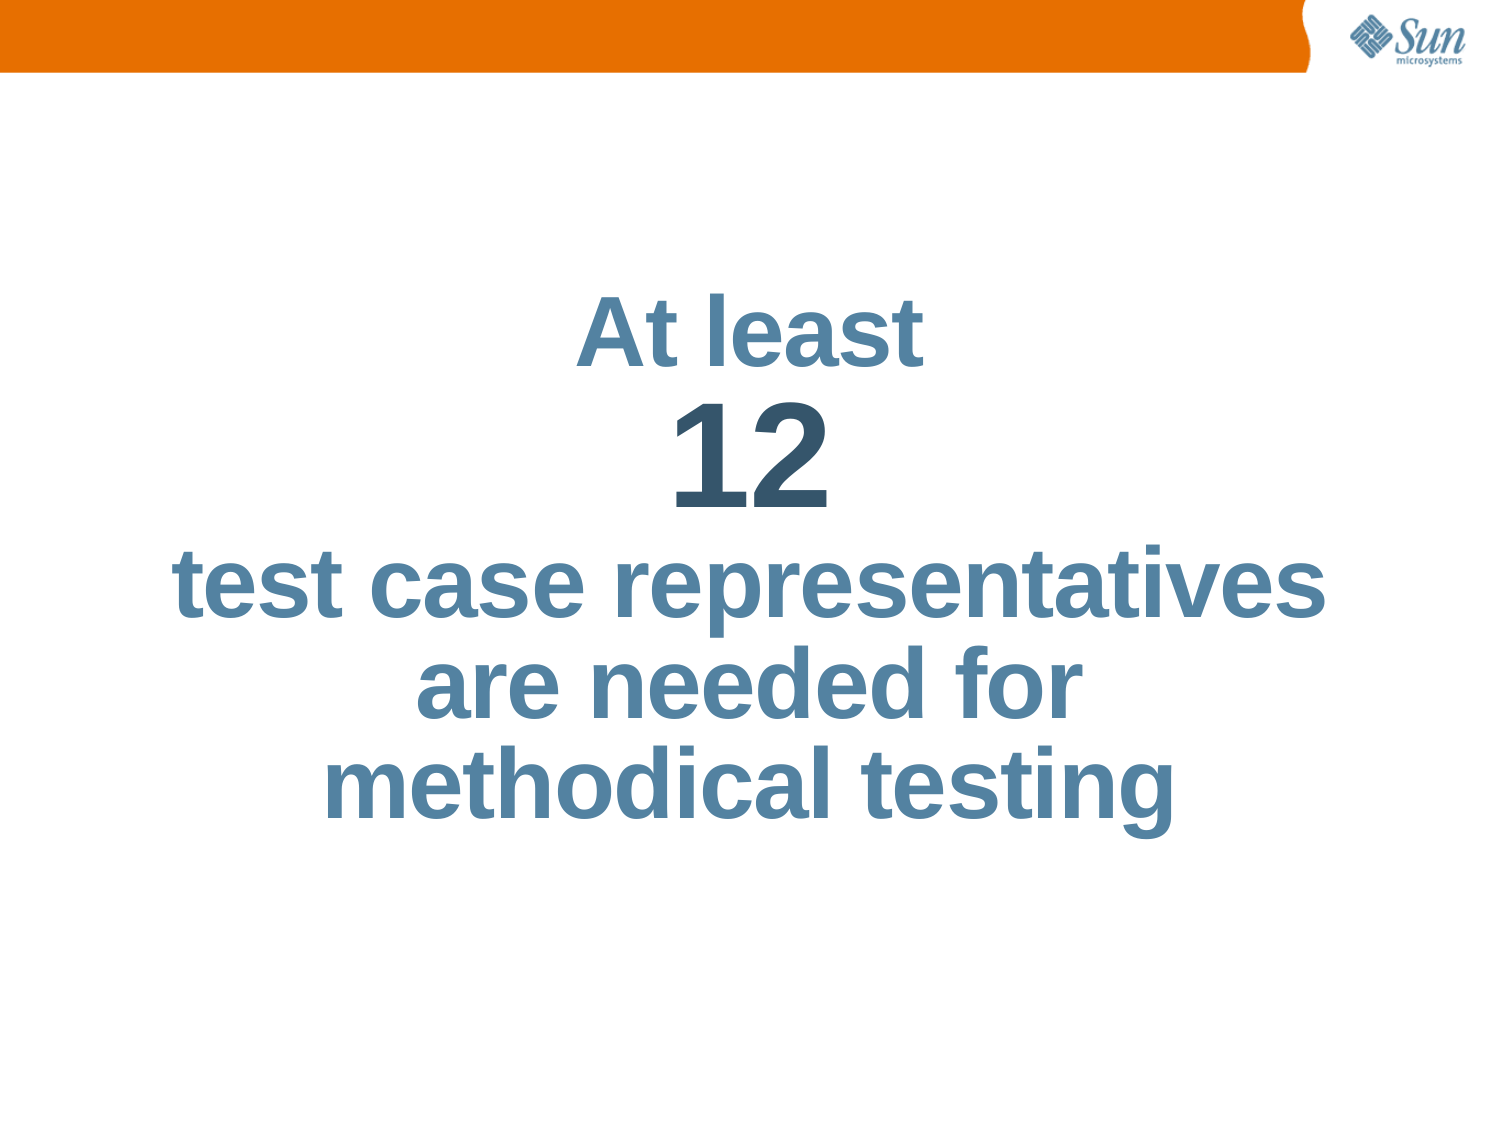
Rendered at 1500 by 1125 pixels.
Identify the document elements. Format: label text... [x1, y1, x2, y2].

text_box At least 12 test case representatives are needed for methodical testing [0, 0, 1500, 1125]
